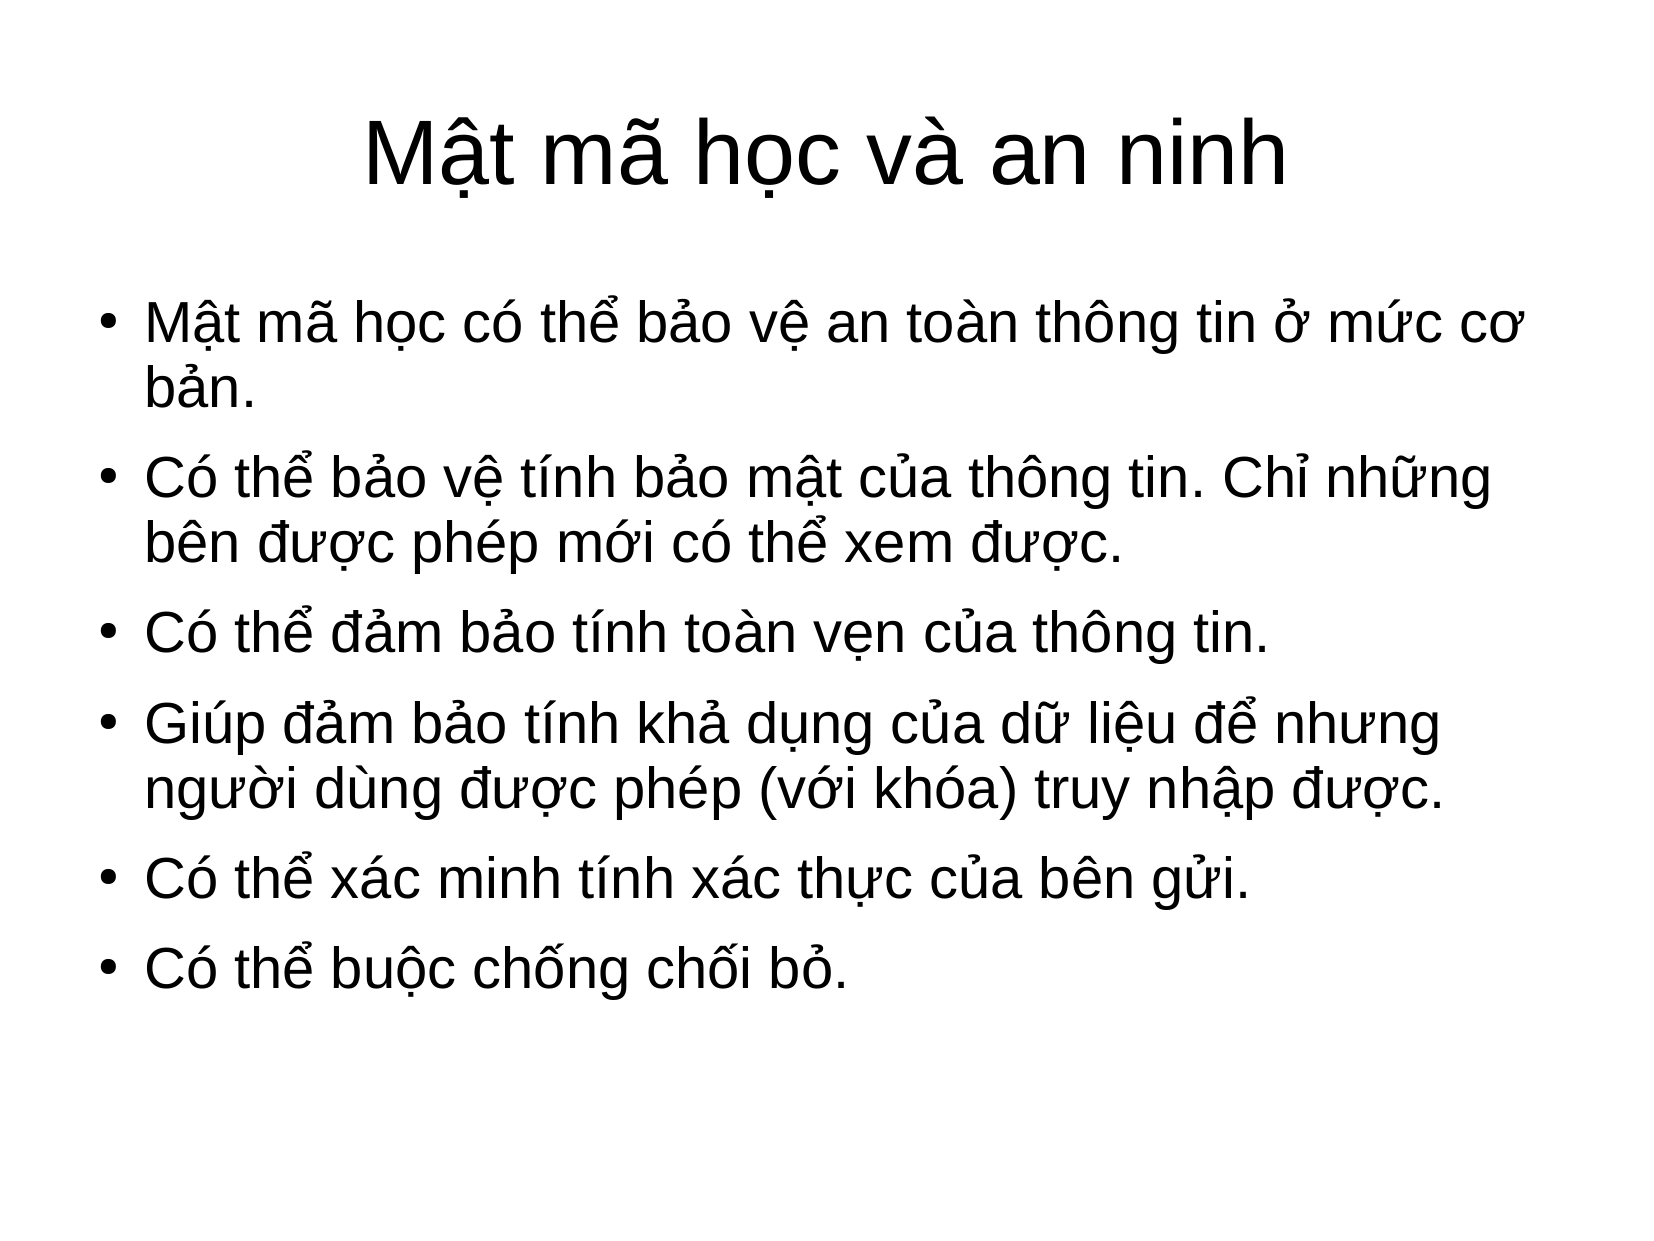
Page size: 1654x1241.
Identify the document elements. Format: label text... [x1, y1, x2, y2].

title Mật mã học và an ninh [82, 49, 1571, 257]
list Mật mã học có thể bảo vệ an toàn thông tin ở mức cơ bản. Có thể bảo vệ tính bảo mật của thông tin. Chỉ những bên được phép mới có thể xem được. Có thể đảm bảo tính toàn vẹn của thông tin. Giúp đảm bảo tính khả dụng của dữ liệu để nhưng người dùng được phép (với khóa) truy nhập được. Có thể xác minh tính xác thực của bên gửi. Có thể buộc chống chối bỏ. [82, 290, 1571, 1010]
